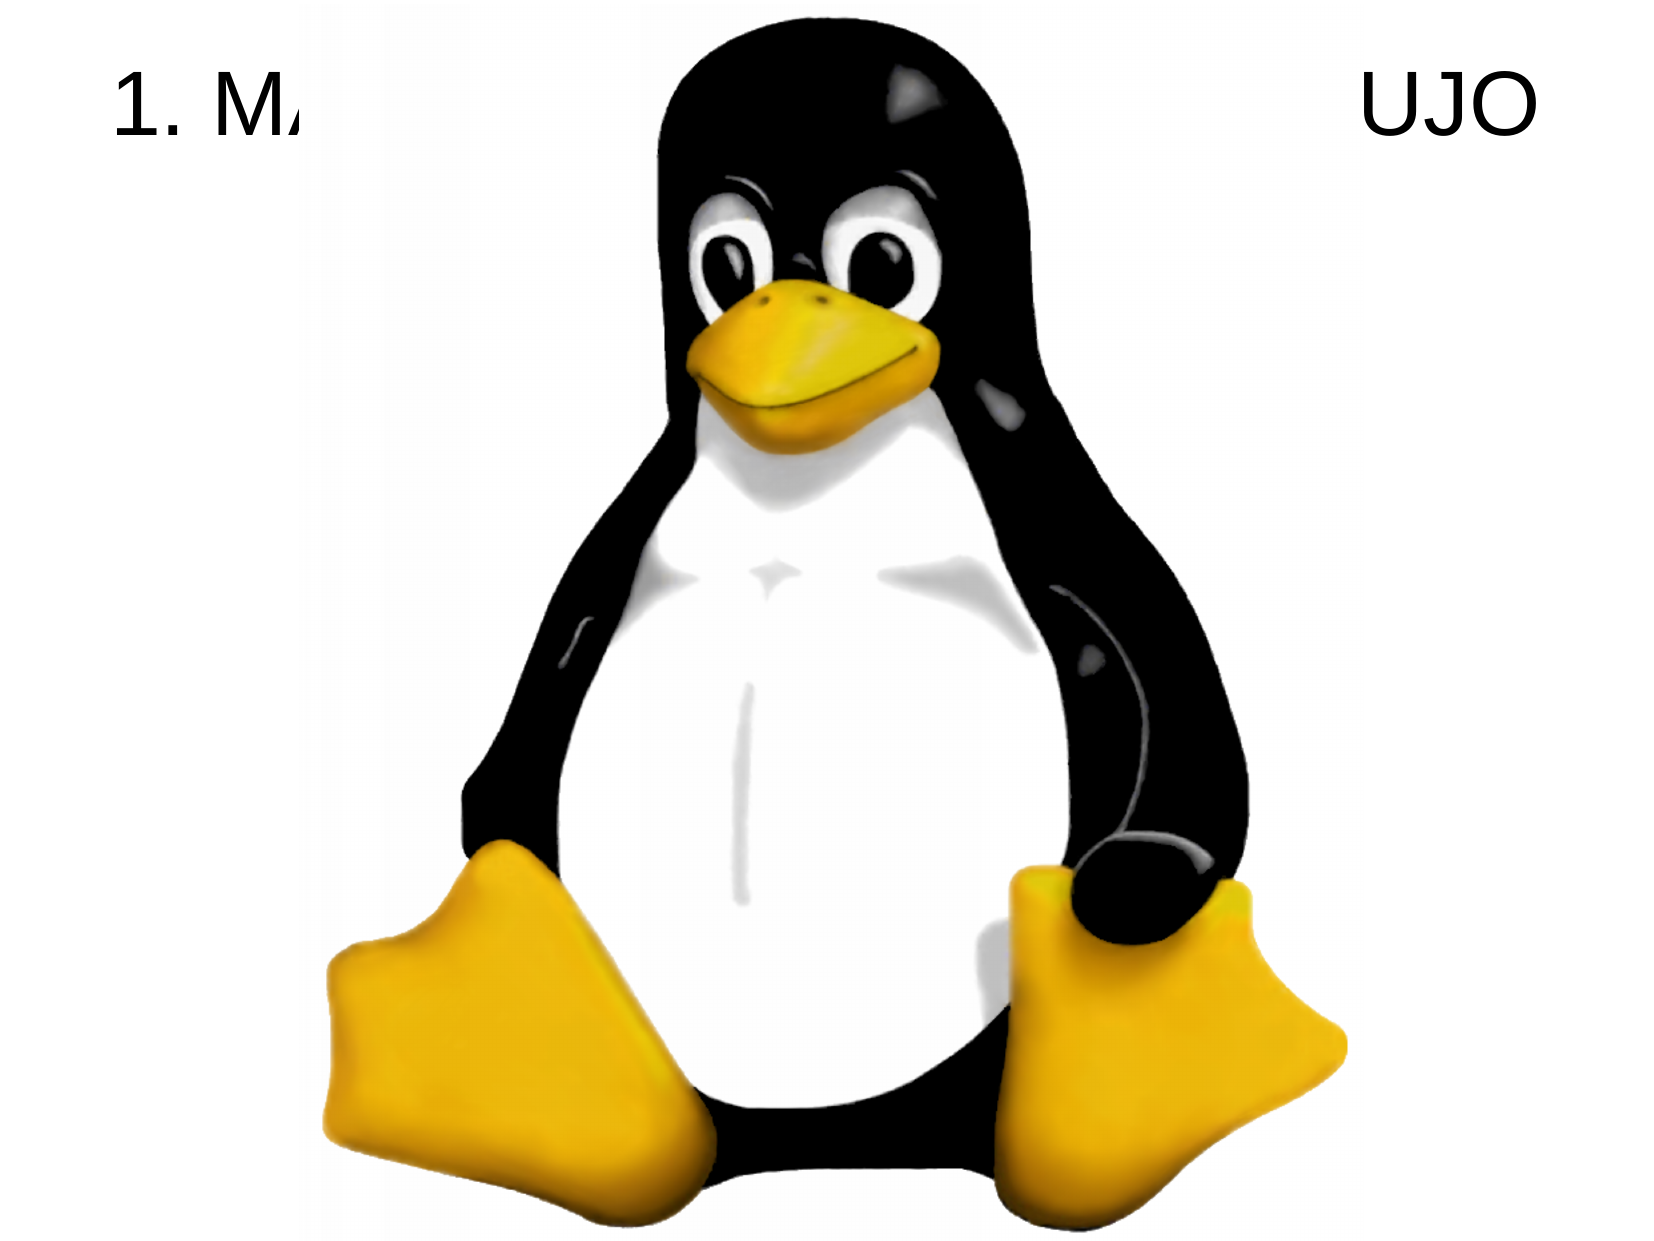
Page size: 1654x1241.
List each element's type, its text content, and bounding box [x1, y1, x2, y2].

title 1. MAPAS DE PUNTOS Y DIBUJO VECTORIAL [1364, 47, 1571, 259]
title 1. MAPAS DE PUNTOS Y DIBUJO VECTORIAL [82, 47, 299, 259]
picture [299, 4, 1364, 1241]
